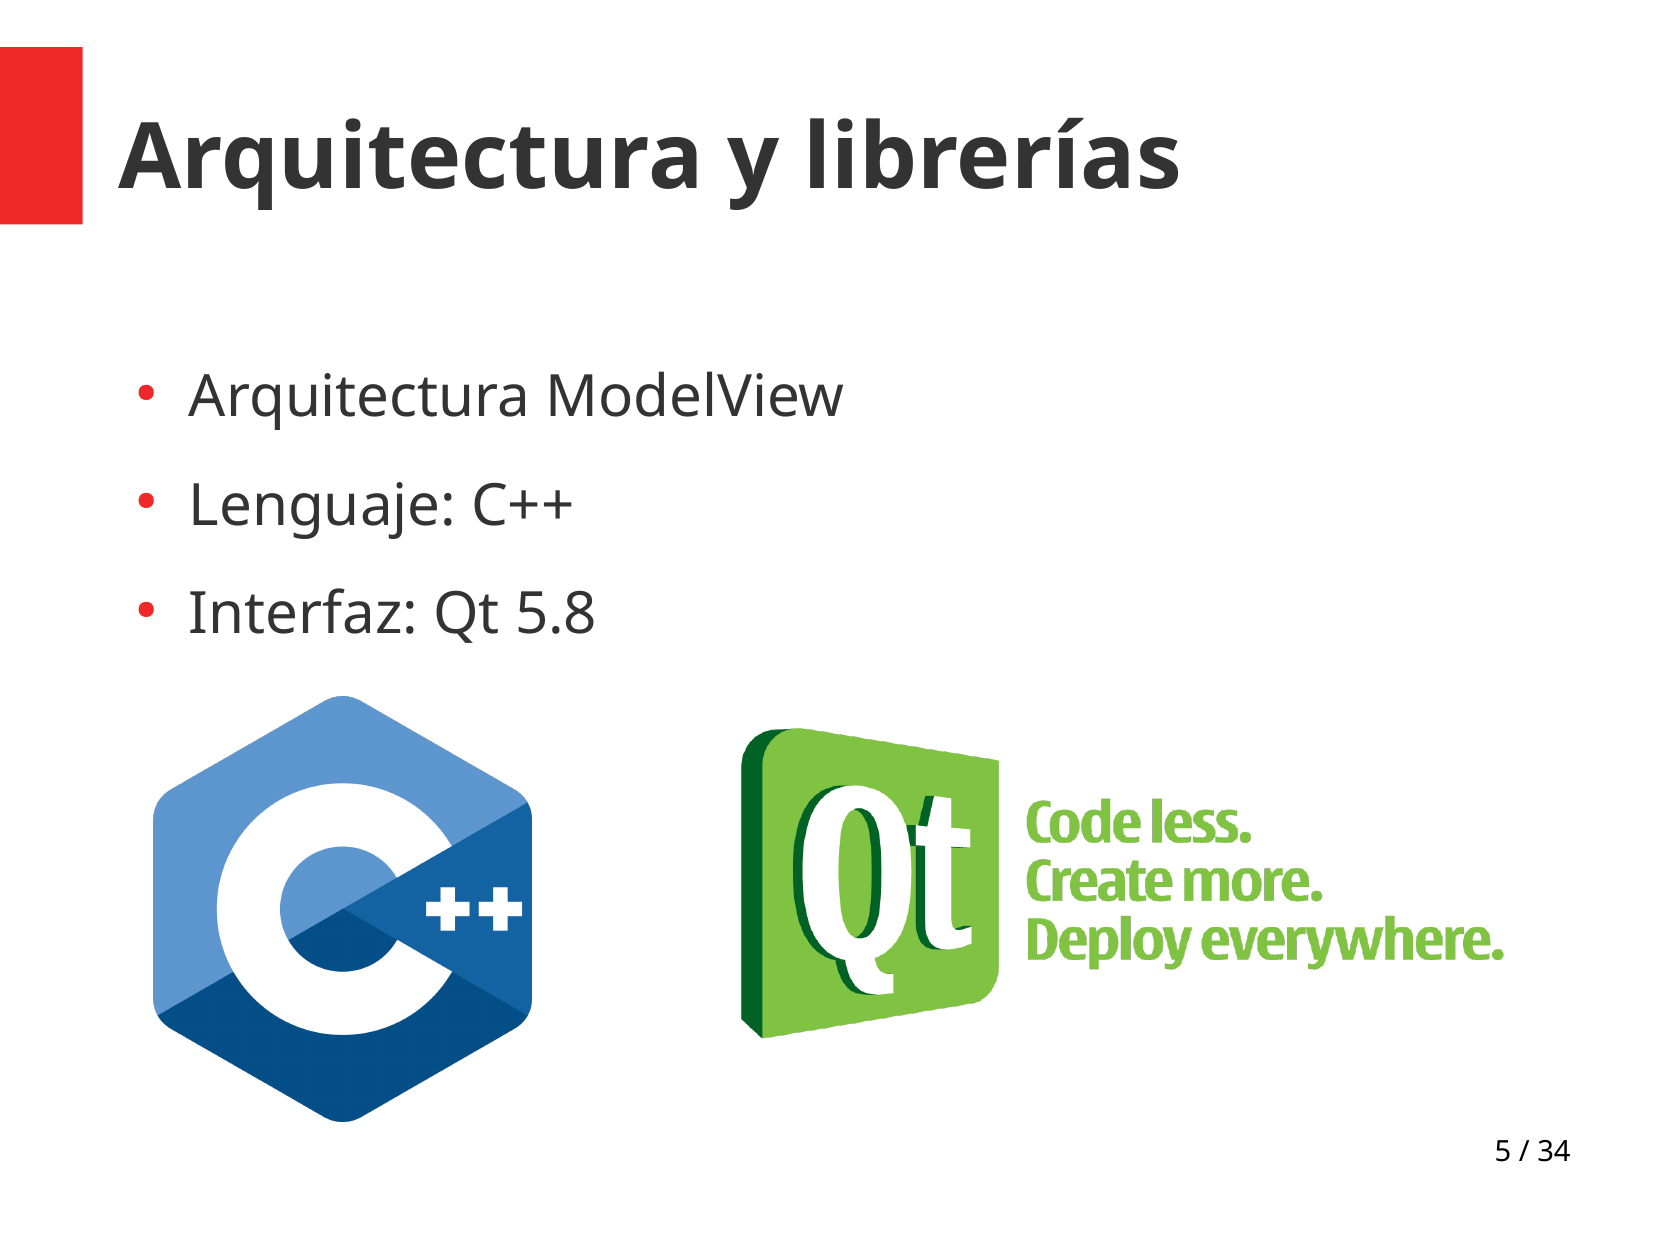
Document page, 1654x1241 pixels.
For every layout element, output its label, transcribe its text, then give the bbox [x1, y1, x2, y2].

list Arquitectura ModelView Lenguaje: C++ Interfaz: Qt 5.8 [118, 354, 1536, 1074]
picture [153, 696, 532, 1123]
title Arquitectura y librerías [118, 49, 1571, 257]
picture [684, 661, 1560, 1099]
